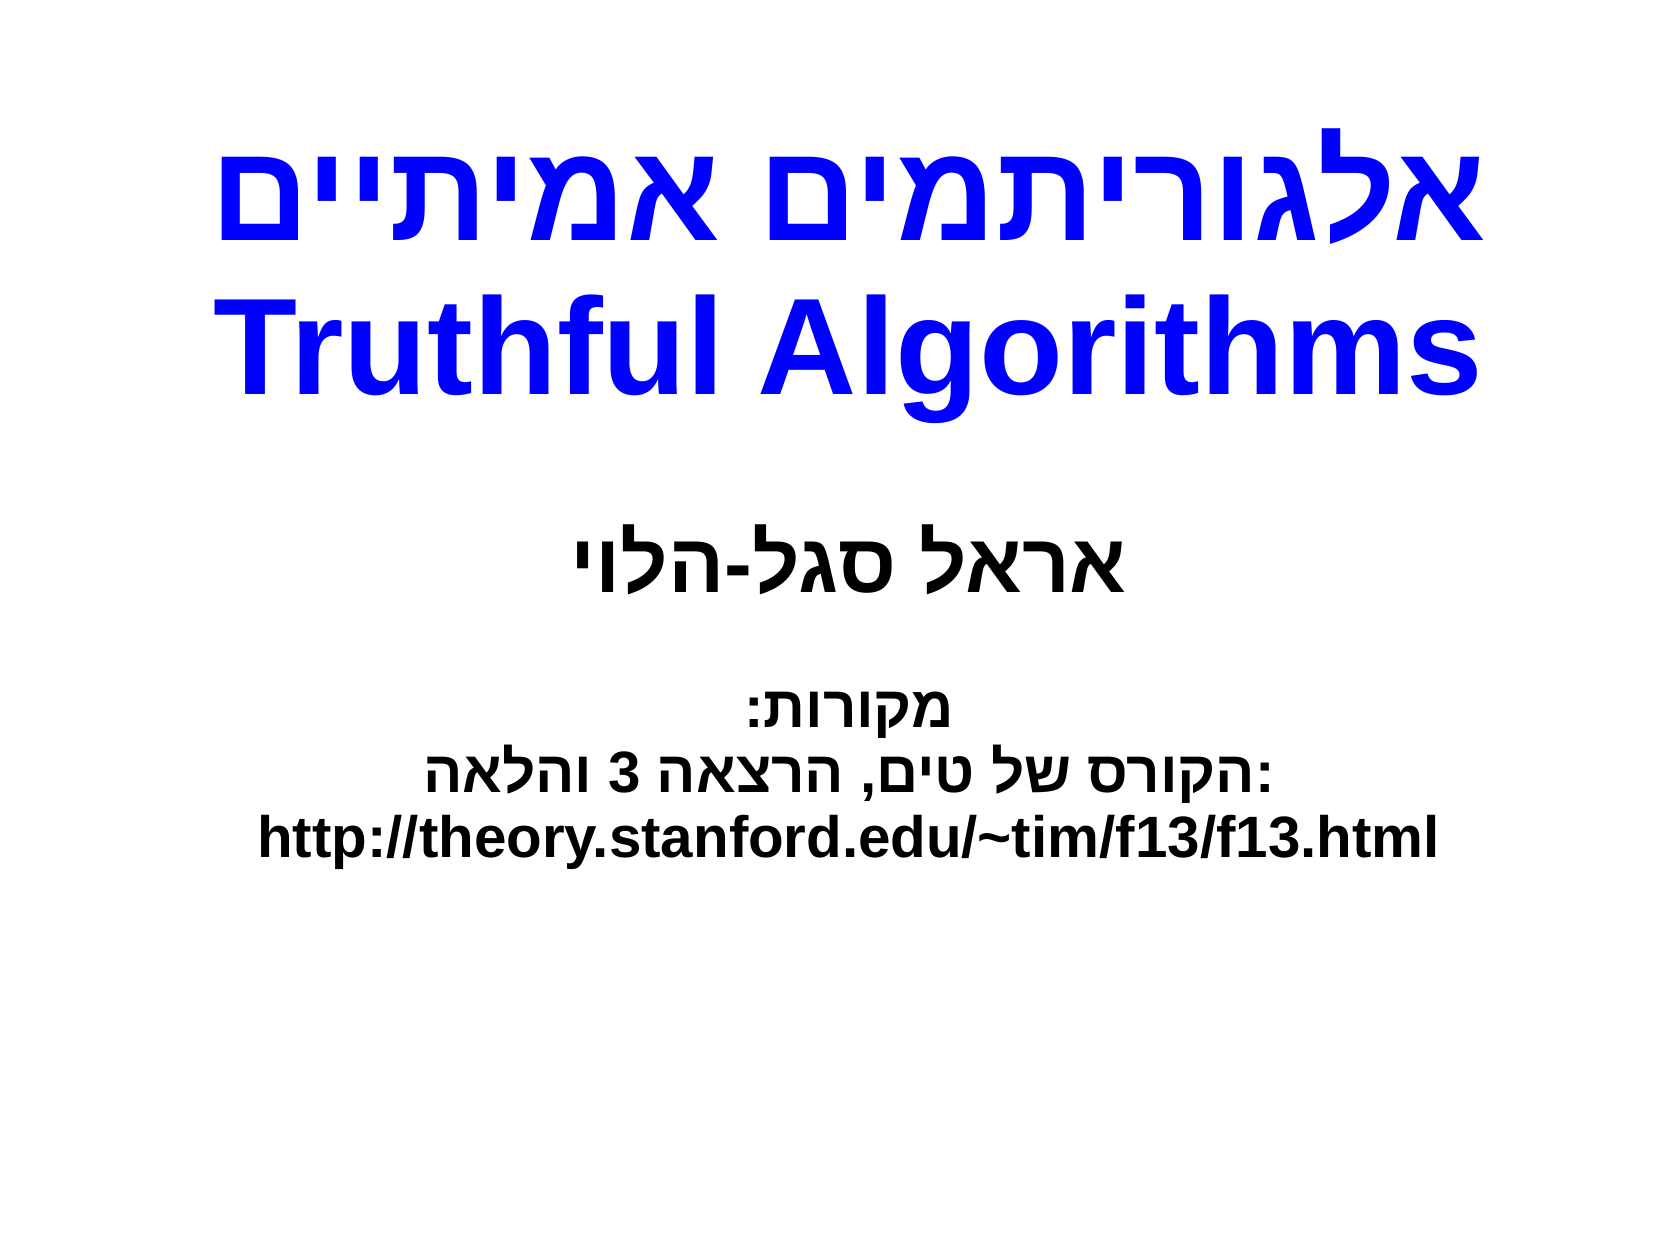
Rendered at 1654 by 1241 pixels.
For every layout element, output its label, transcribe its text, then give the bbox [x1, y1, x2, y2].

title אלגוריתמים אמיתיים Truthful Algorithms אראל סגל-הלוי מקורות: הקורס של טים, הרצאה 3 והלאה: http://theory.stanford.edu/~tim/f13/f13.html [105, 116, 1594, 871]
